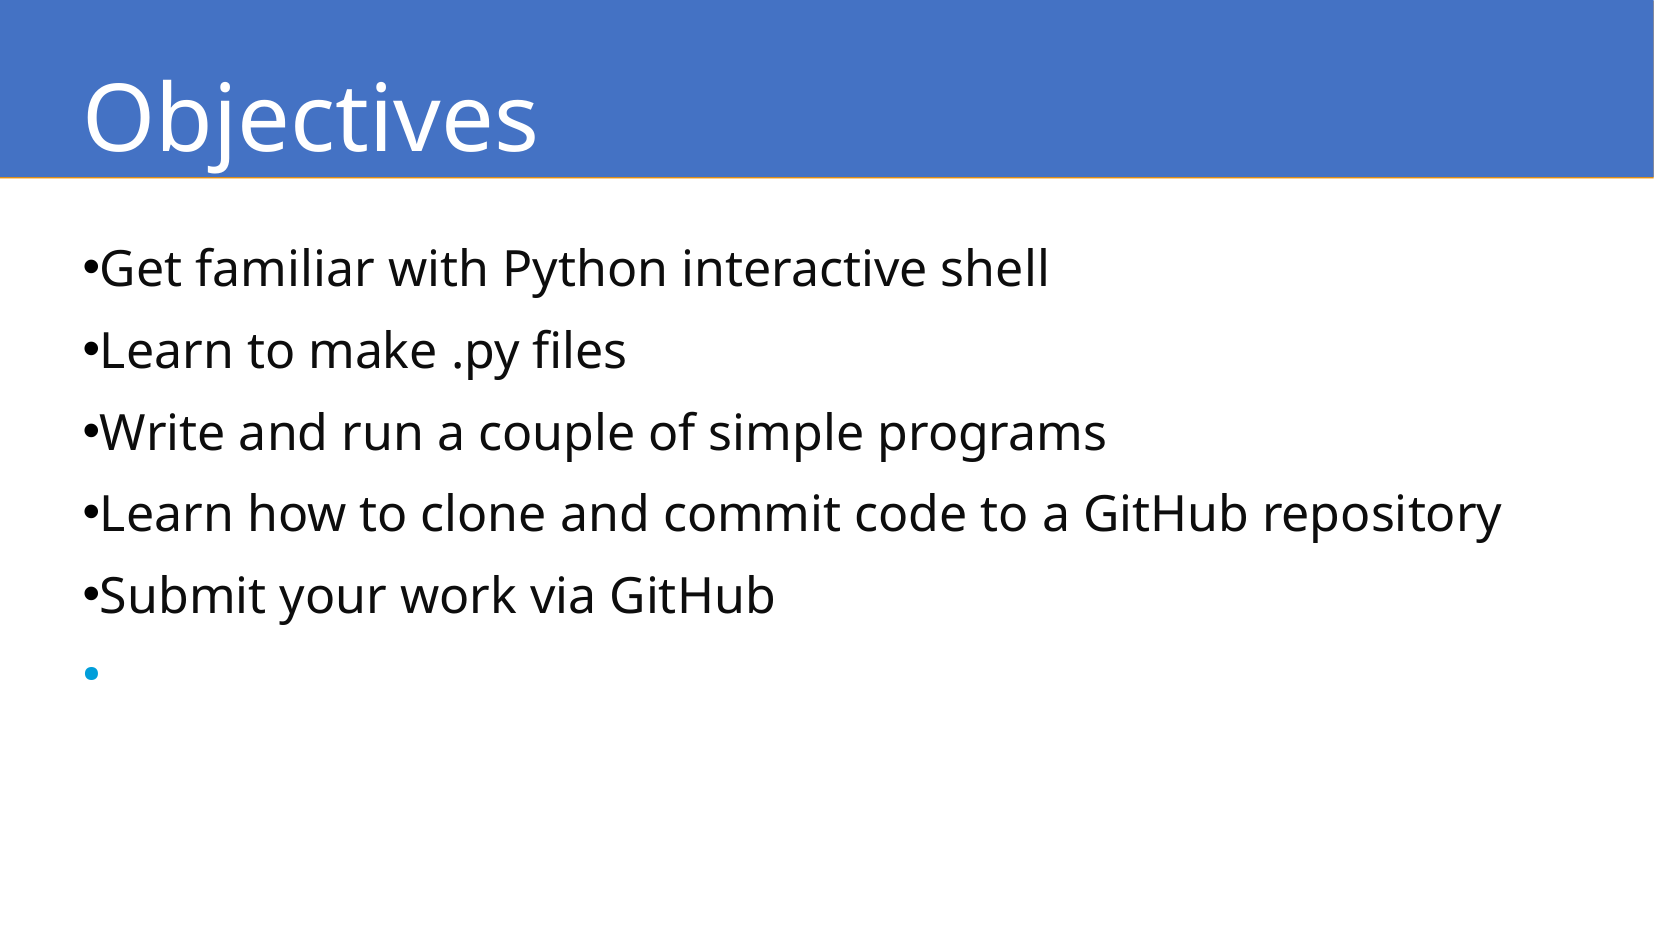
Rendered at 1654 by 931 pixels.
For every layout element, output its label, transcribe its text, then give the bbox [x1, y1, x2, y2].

list Get familiar with Python interactive shell Learn to make .py files Write and run a couple of simple programs Learn how to clone and commit code to a GitHub repository Submit your work via GitHub [82, 236, 1563, 811]
title Objectives [82, 14, 1571, 171]
